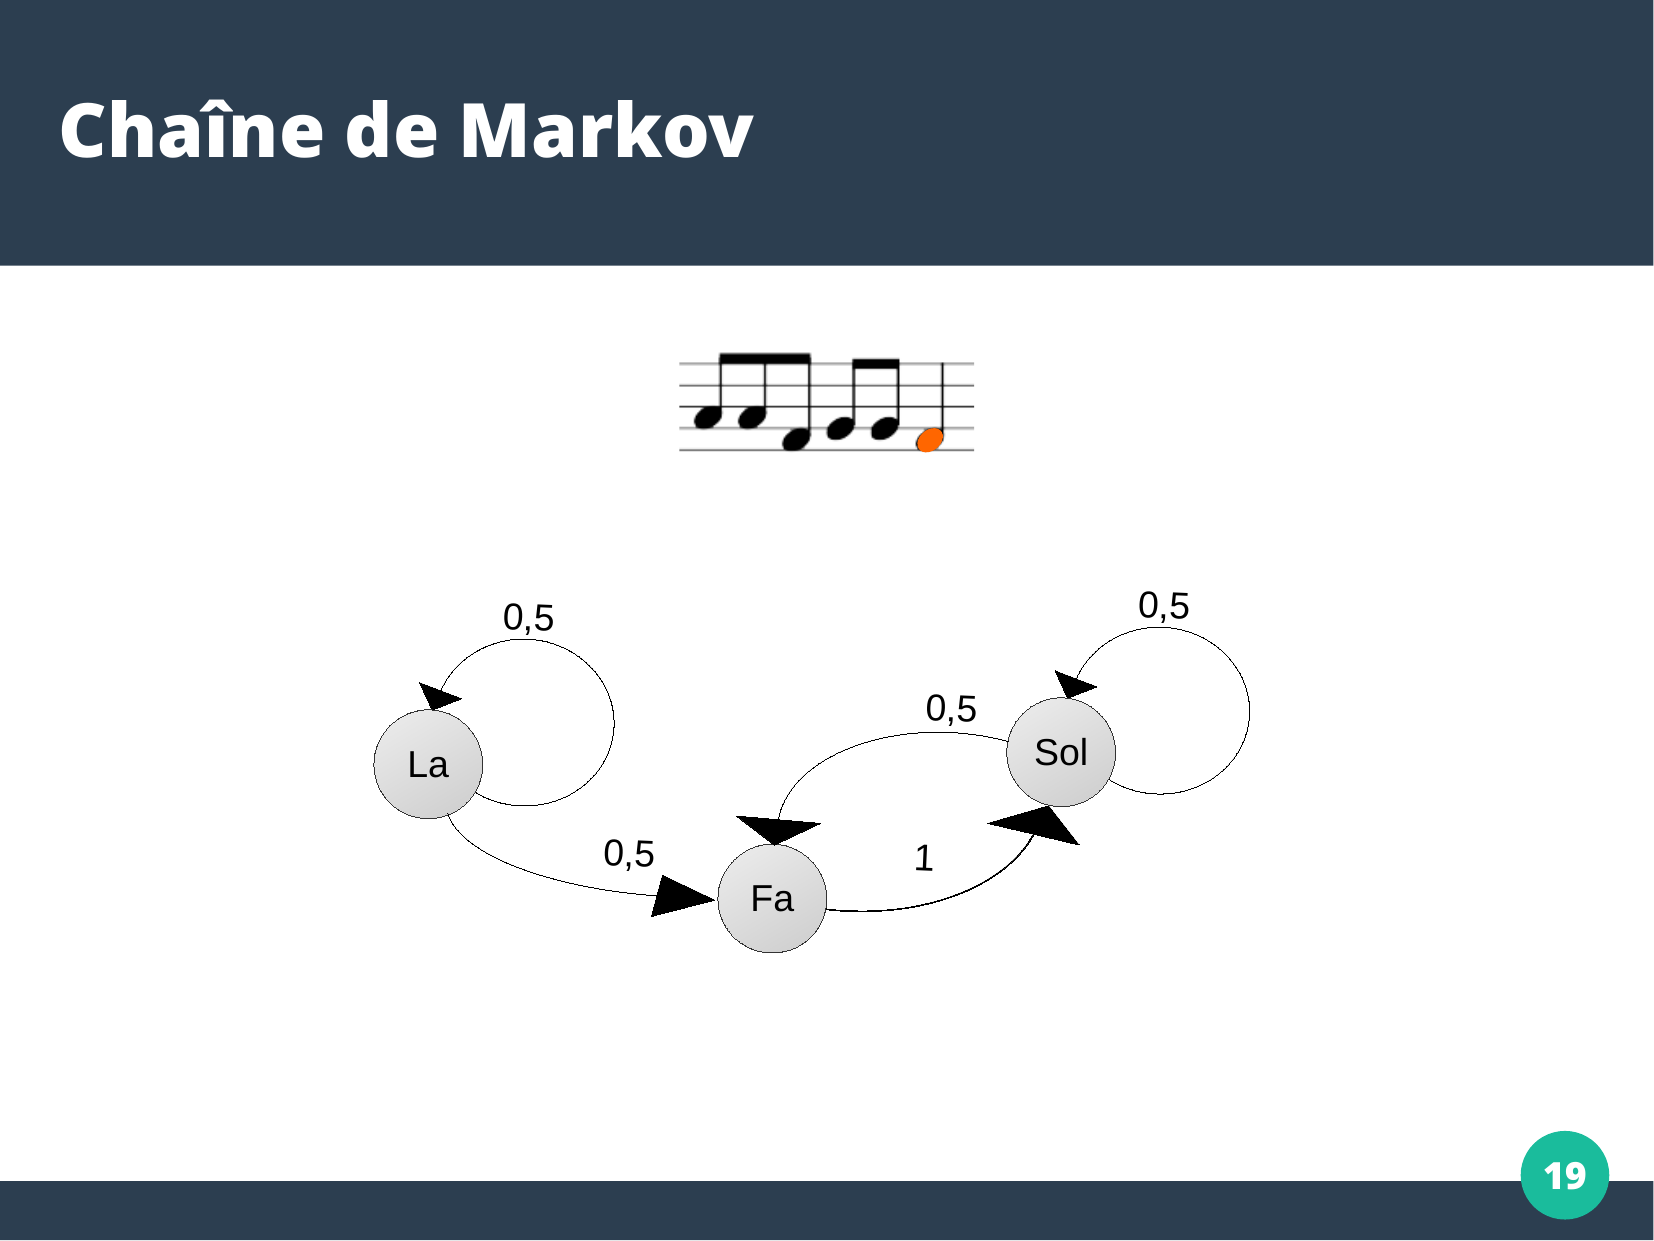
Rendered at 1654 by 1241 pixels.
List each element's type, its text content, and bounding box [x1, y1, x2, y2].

text_box La [373, 709, 483, 819]
text_box Fa [717, 844, 827, 953]
title Chaîne de Markov [59, 49, 1595, 207]
text_box 0,5 [447, 813, 715, 917]
picture [679, 295, 975, 519]
text_box 1 [826, 805, 1080, 912]
text_box 0,5 [419, 639, 615, 806]
text_box [917, 428, 943, 453]
text_box 0,5 [1055, 627, 1250, 795]
text_box Sol [1006, 697, 1116, 807]
text_box 0,5 [736, 732, 1009, 846]
